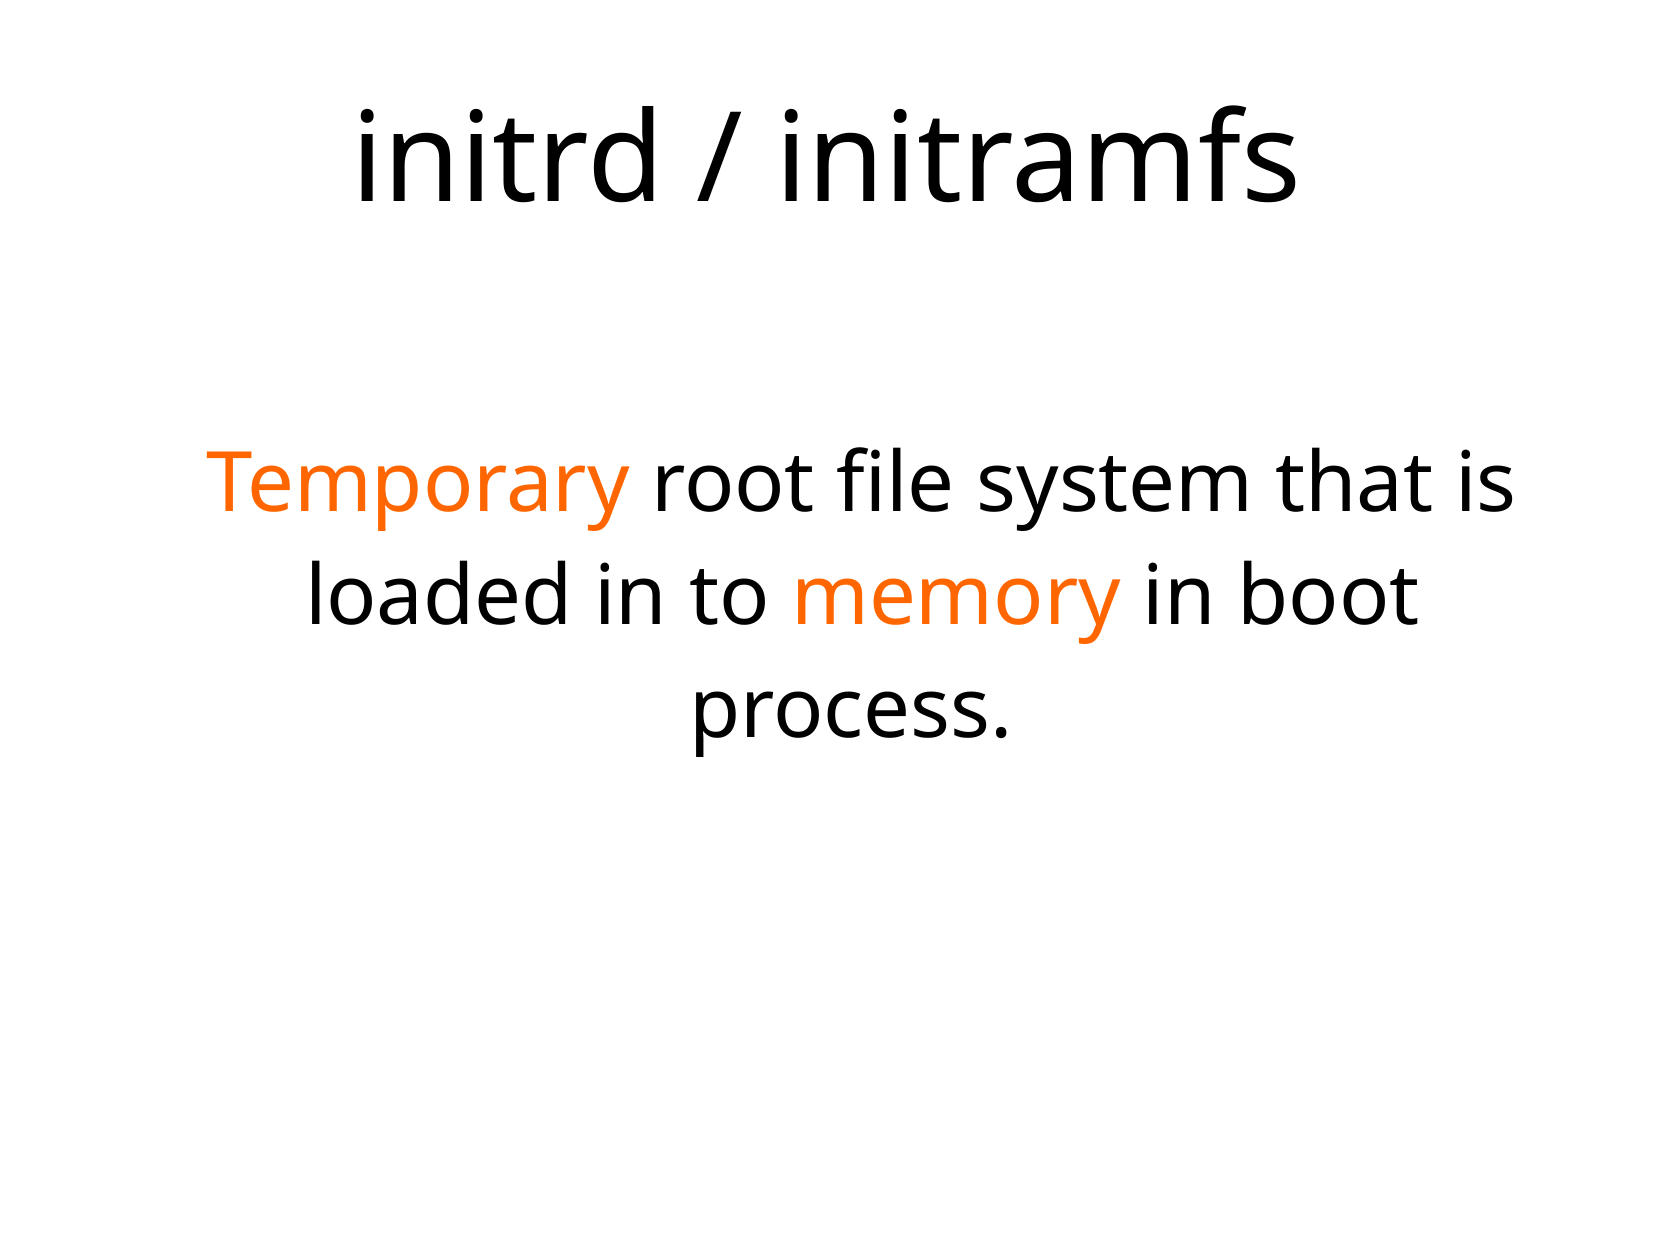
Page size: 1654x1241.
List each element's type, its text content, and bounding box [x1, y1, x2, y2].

list Temporary root file system that is loaded in to memory in boot process. [82, 290, 1571, 1156]
title initrd / initramfs [82, 49, 1571, 257]
